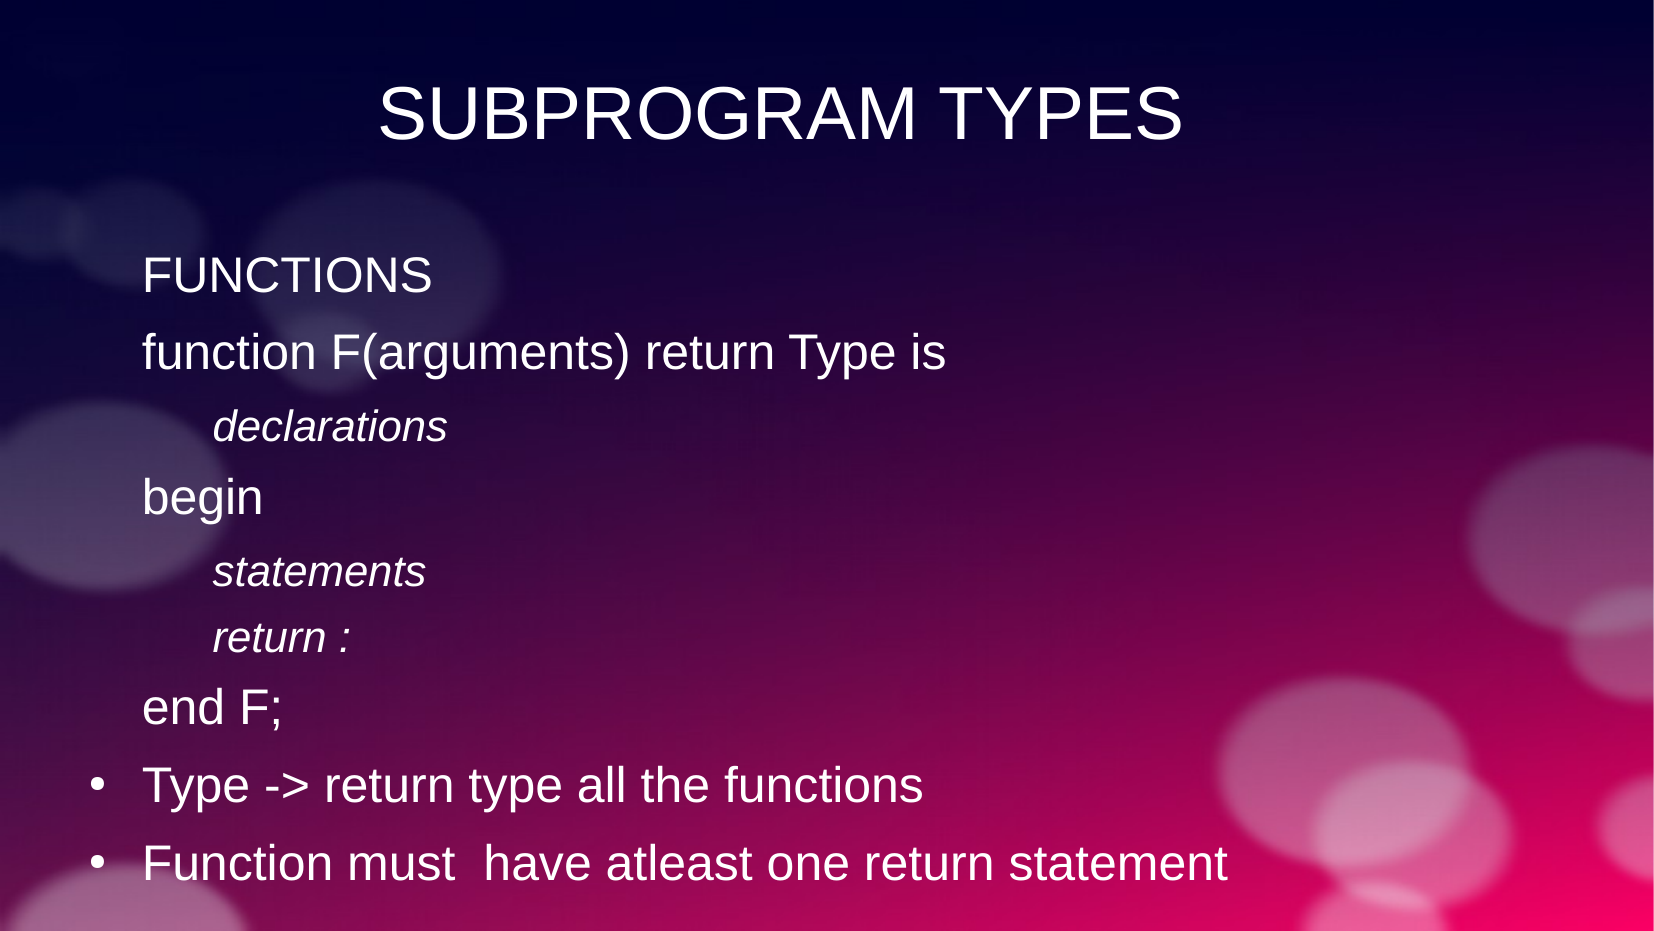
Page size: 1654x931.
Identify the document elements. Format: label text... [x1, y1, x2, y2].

title SUBPROGRAM TYPES [82, 35, 1571, 191]
list FUNCTIONS function F(arguments) return Type is declarations begin statements return : end F; Type -> return type all the functions Function must have atleast one return statement [70, 246, 1560, 910]
picture [0, 0, 1654, 931]
